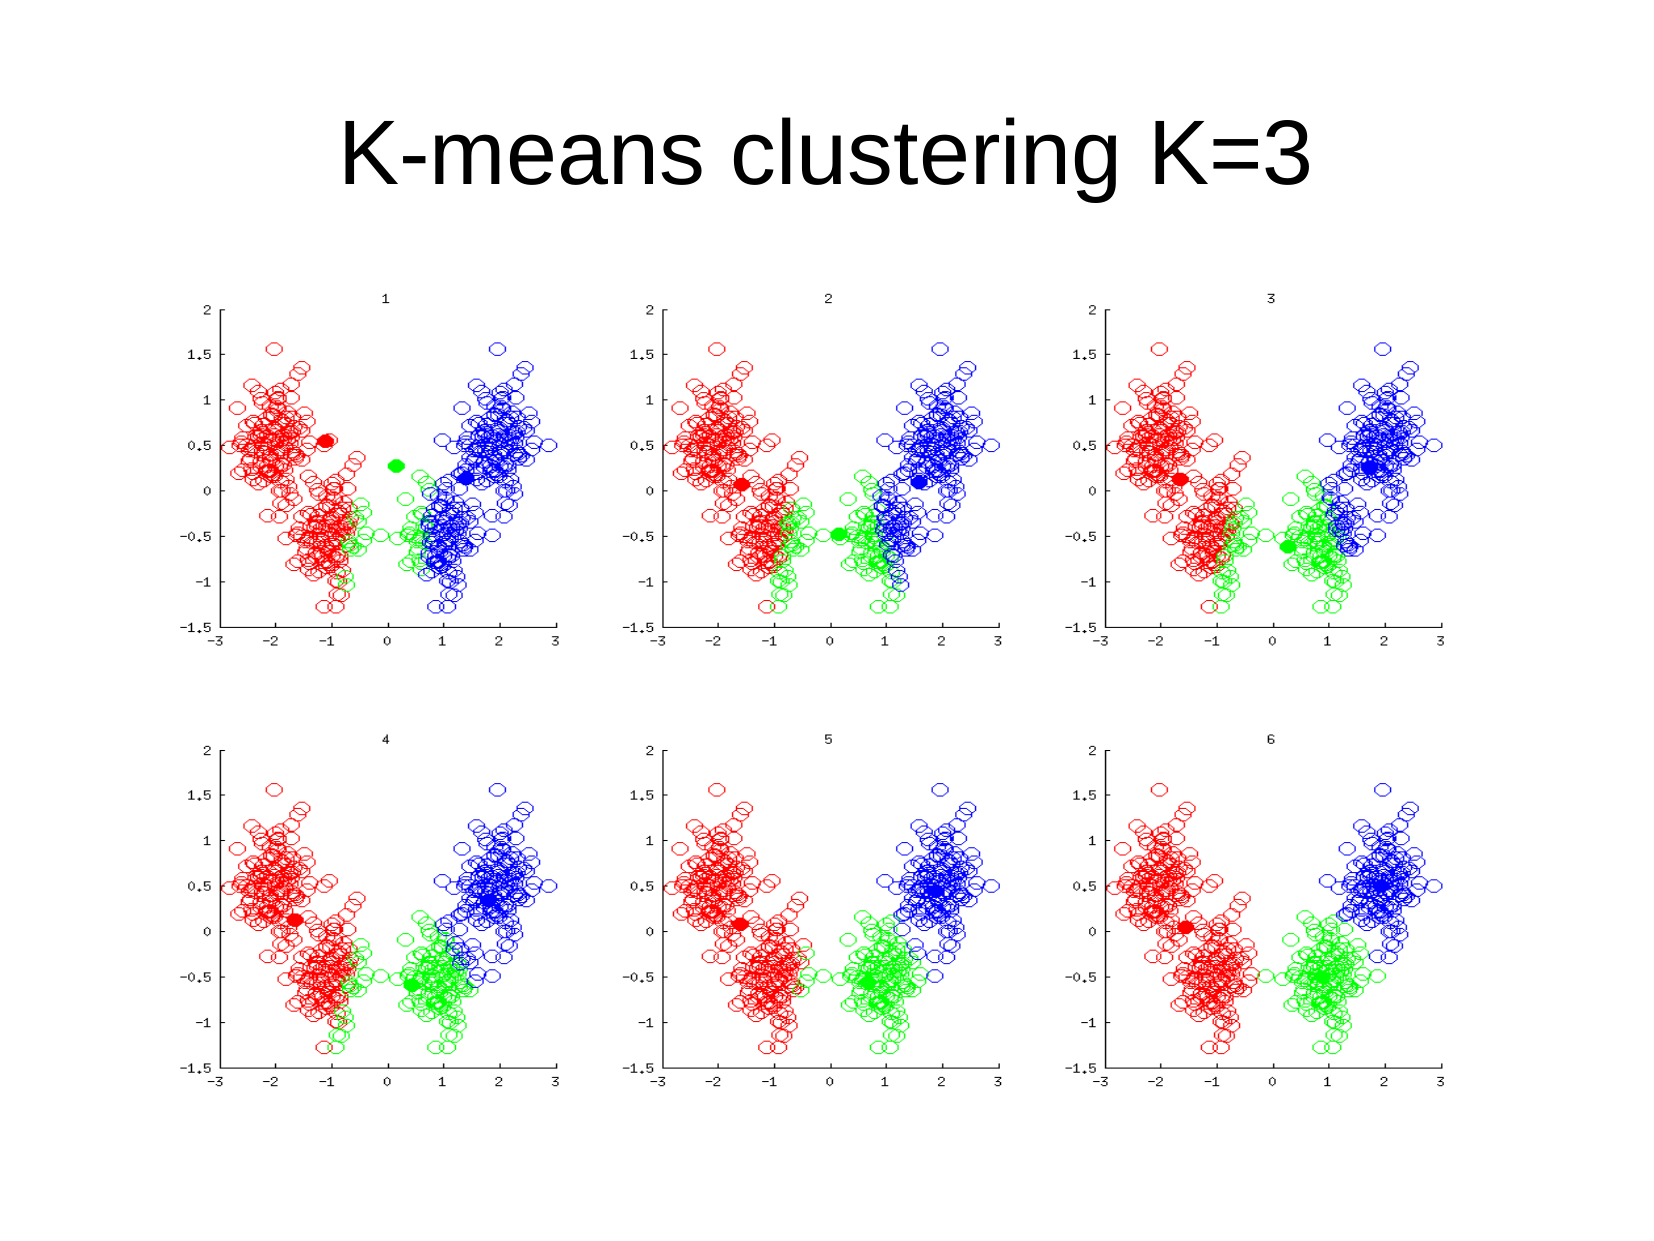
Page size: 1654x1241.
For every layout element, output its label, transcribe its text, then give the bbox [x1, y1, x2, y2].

picture [15, 239, 1591, 1171]
title K-means clustering K=3 [82, 49, 1571, 239]
